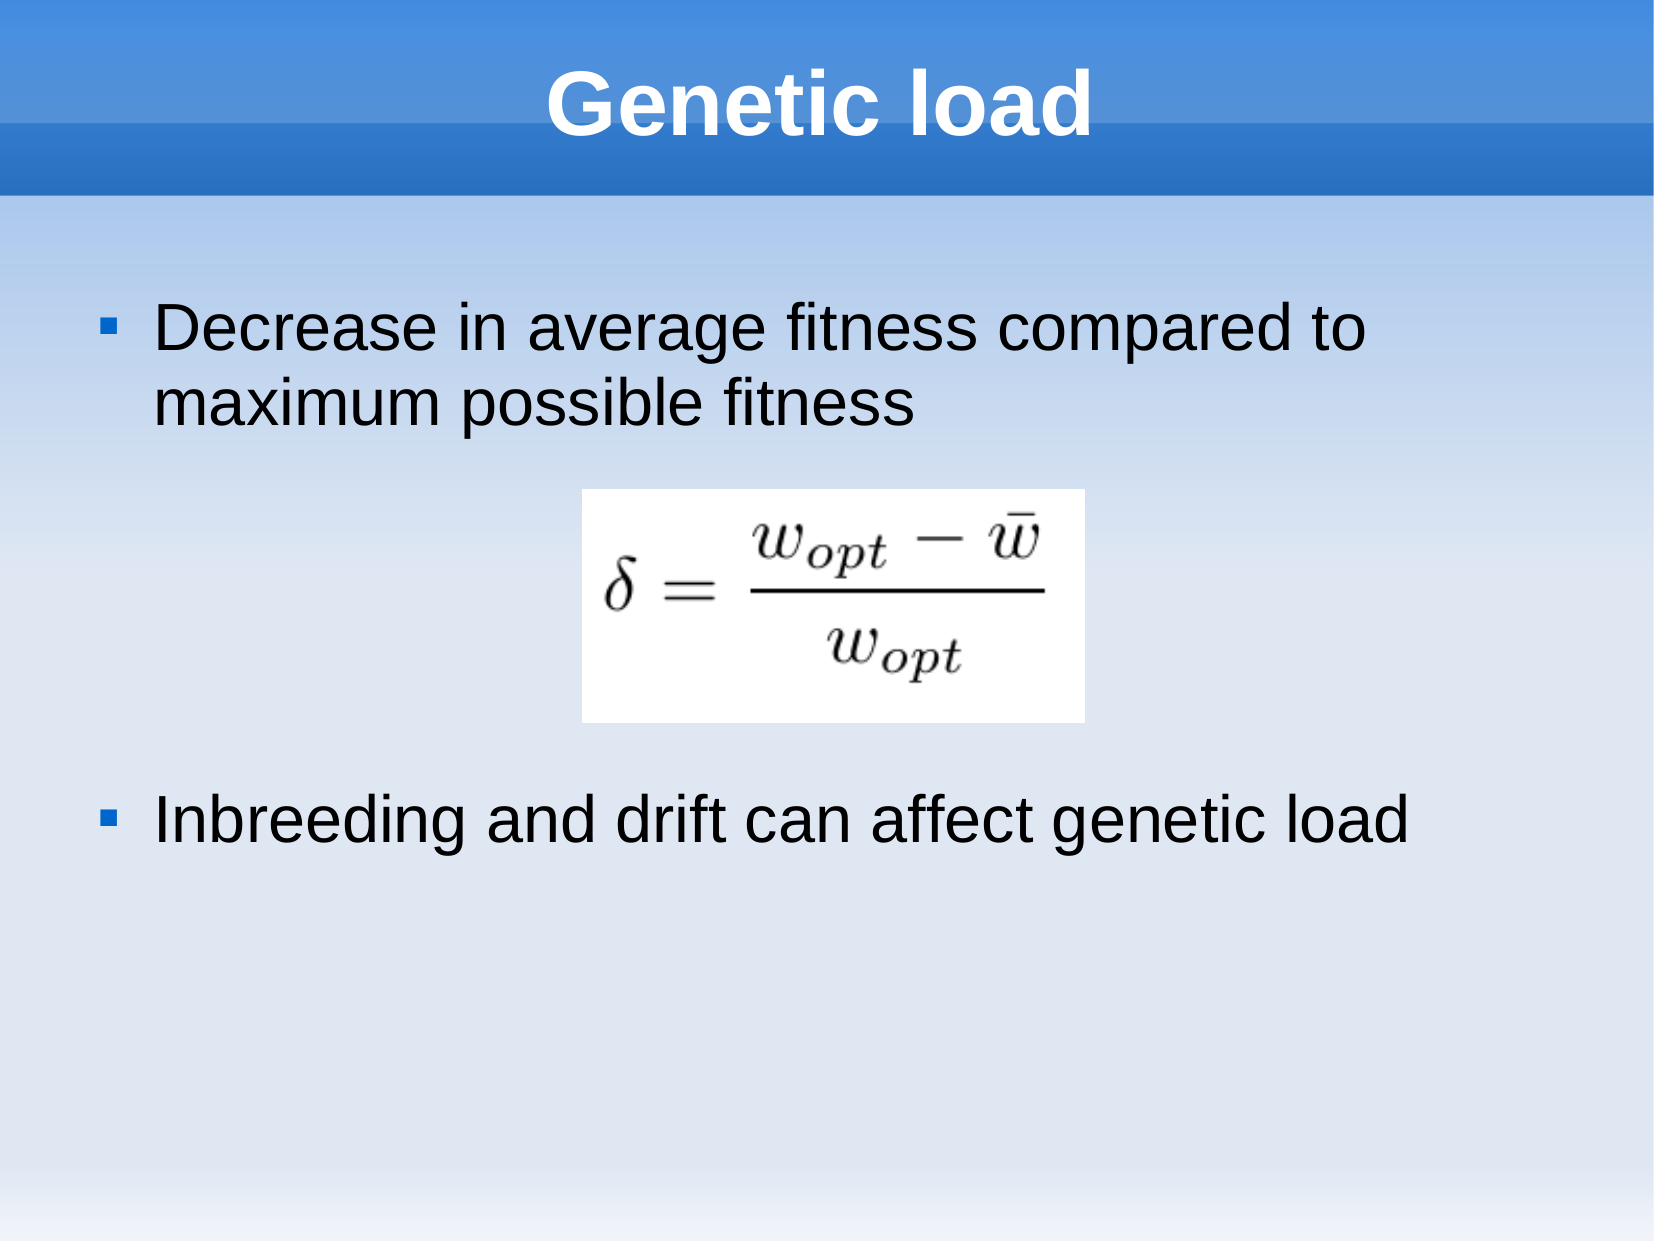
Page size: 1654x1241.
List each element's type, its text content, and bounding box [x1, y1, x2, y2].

title Genetic load [76, 7, 1565, 200]
list Decrease in average fitness compared to maximum possible fitness Inbreeding and drift can affect genetic load [82, 290, 1571, 1094]
picture [0, 0, 1654, 1241]
